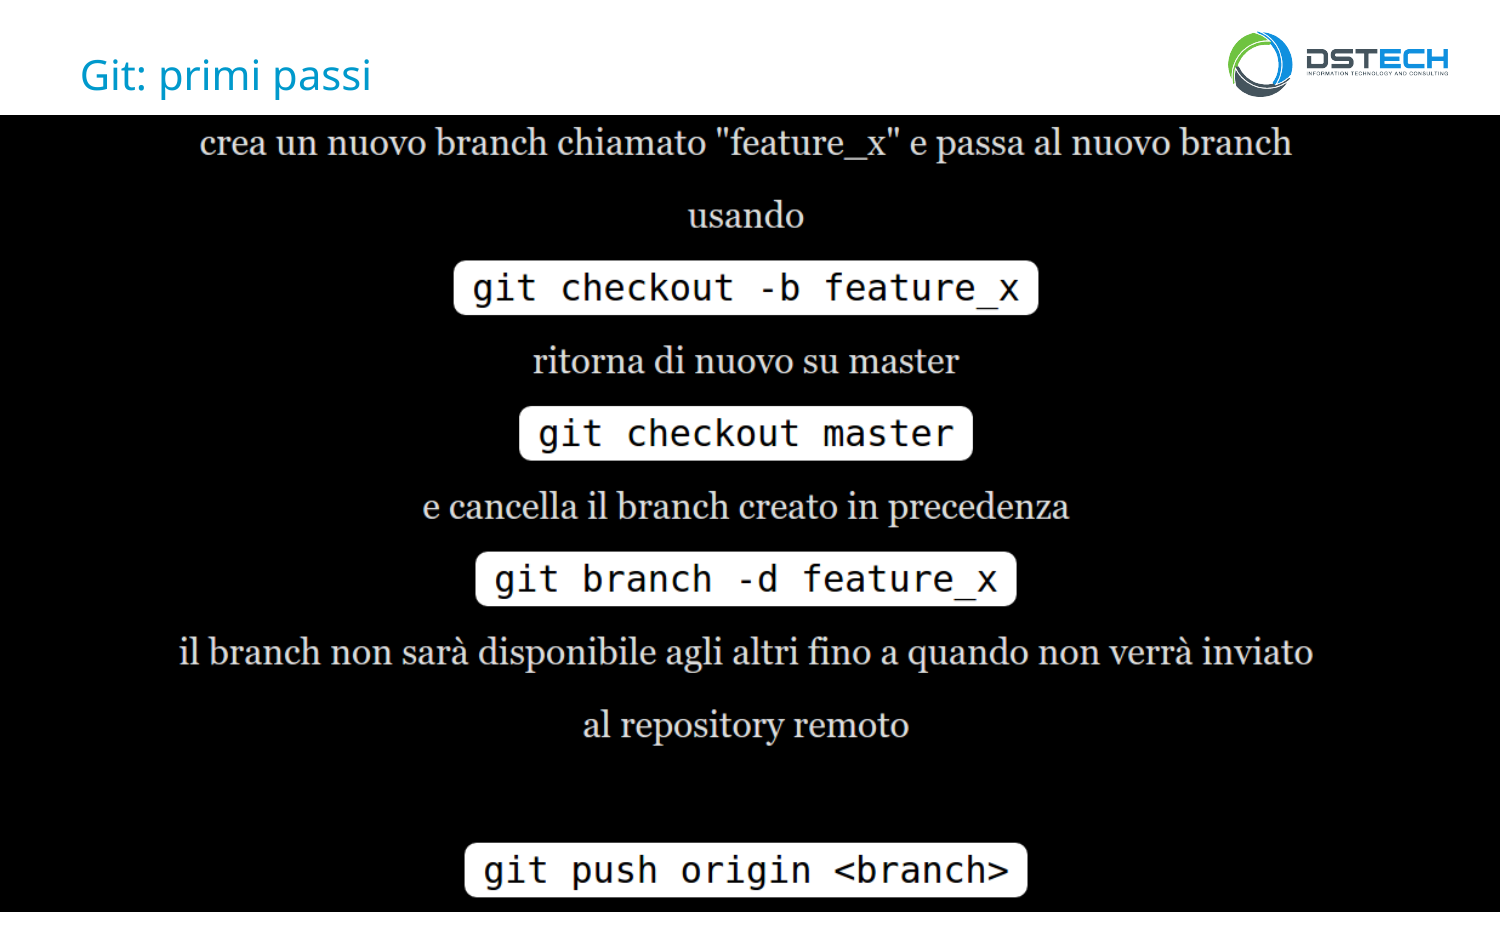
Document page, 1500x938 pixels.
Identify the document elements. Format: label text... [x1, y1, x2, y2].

text_box Git: primi passi [64, 41, 1152, 101]
picture [0, 115, 1500, 912]
picture [1228, 31, 1448, 97]
